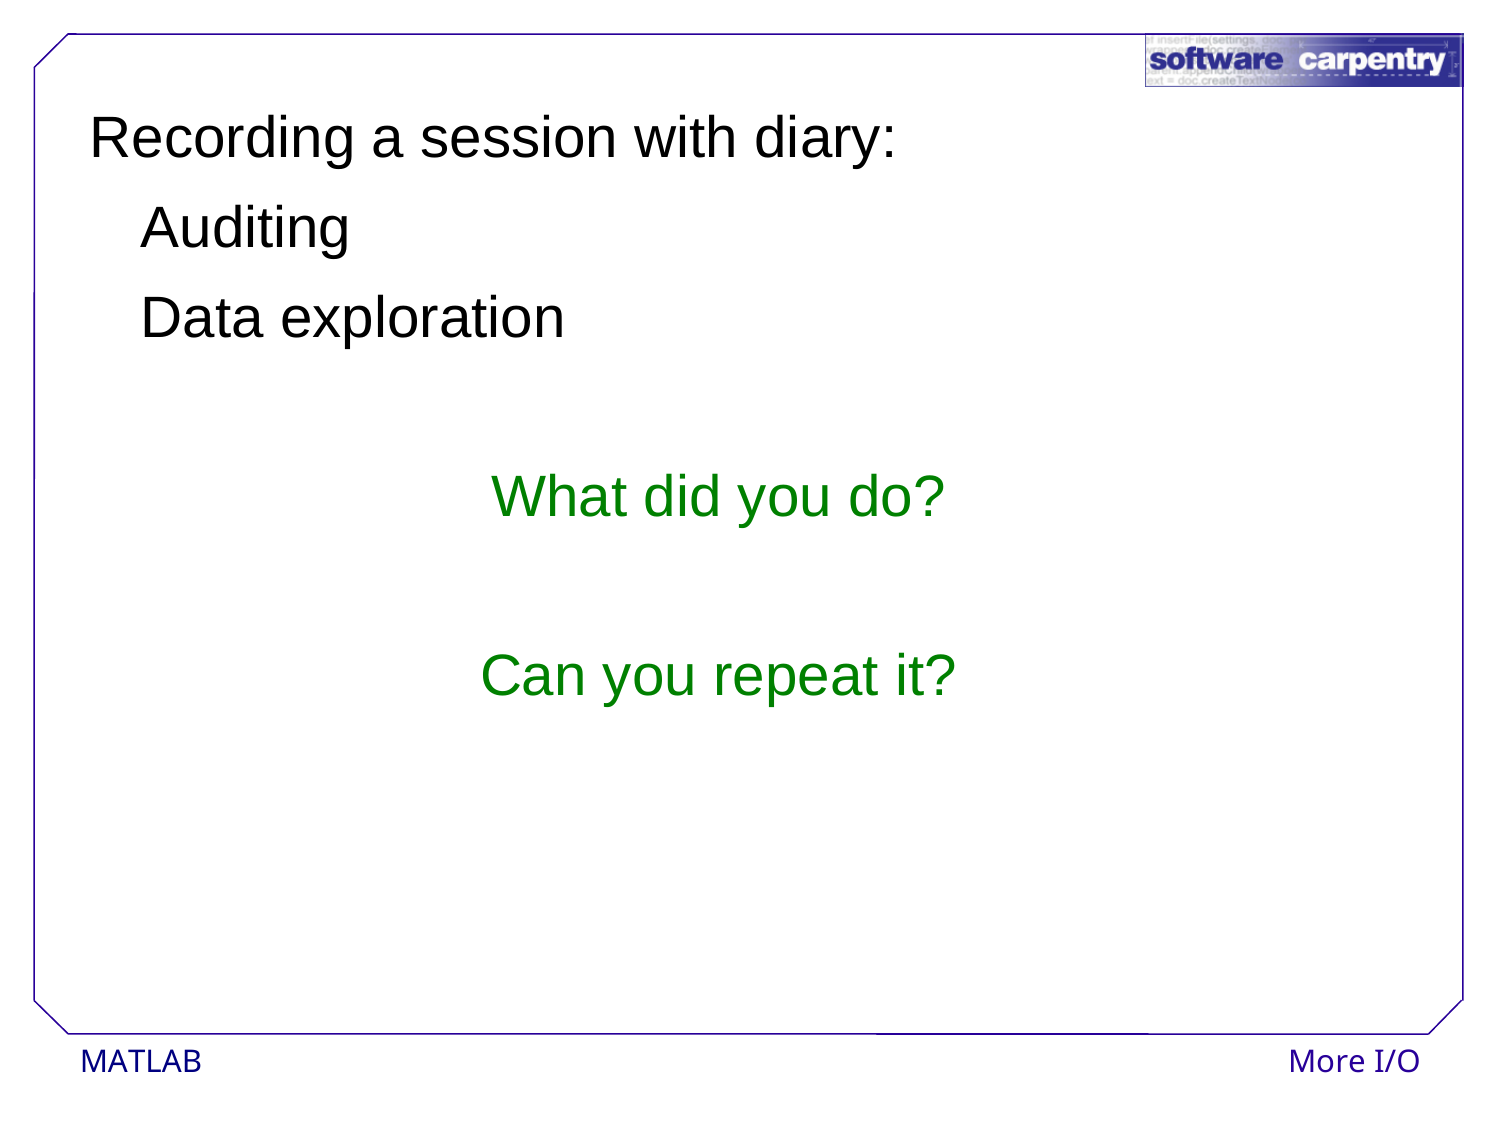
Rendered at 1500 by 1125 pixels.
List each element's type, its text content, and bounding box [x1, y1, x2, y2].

picture [1145, 33, 1464, 87]
list Recording a session with diary: Auditing Data exploration What did you do? Can you repeat it? [75, 99, 1363, 1013]
